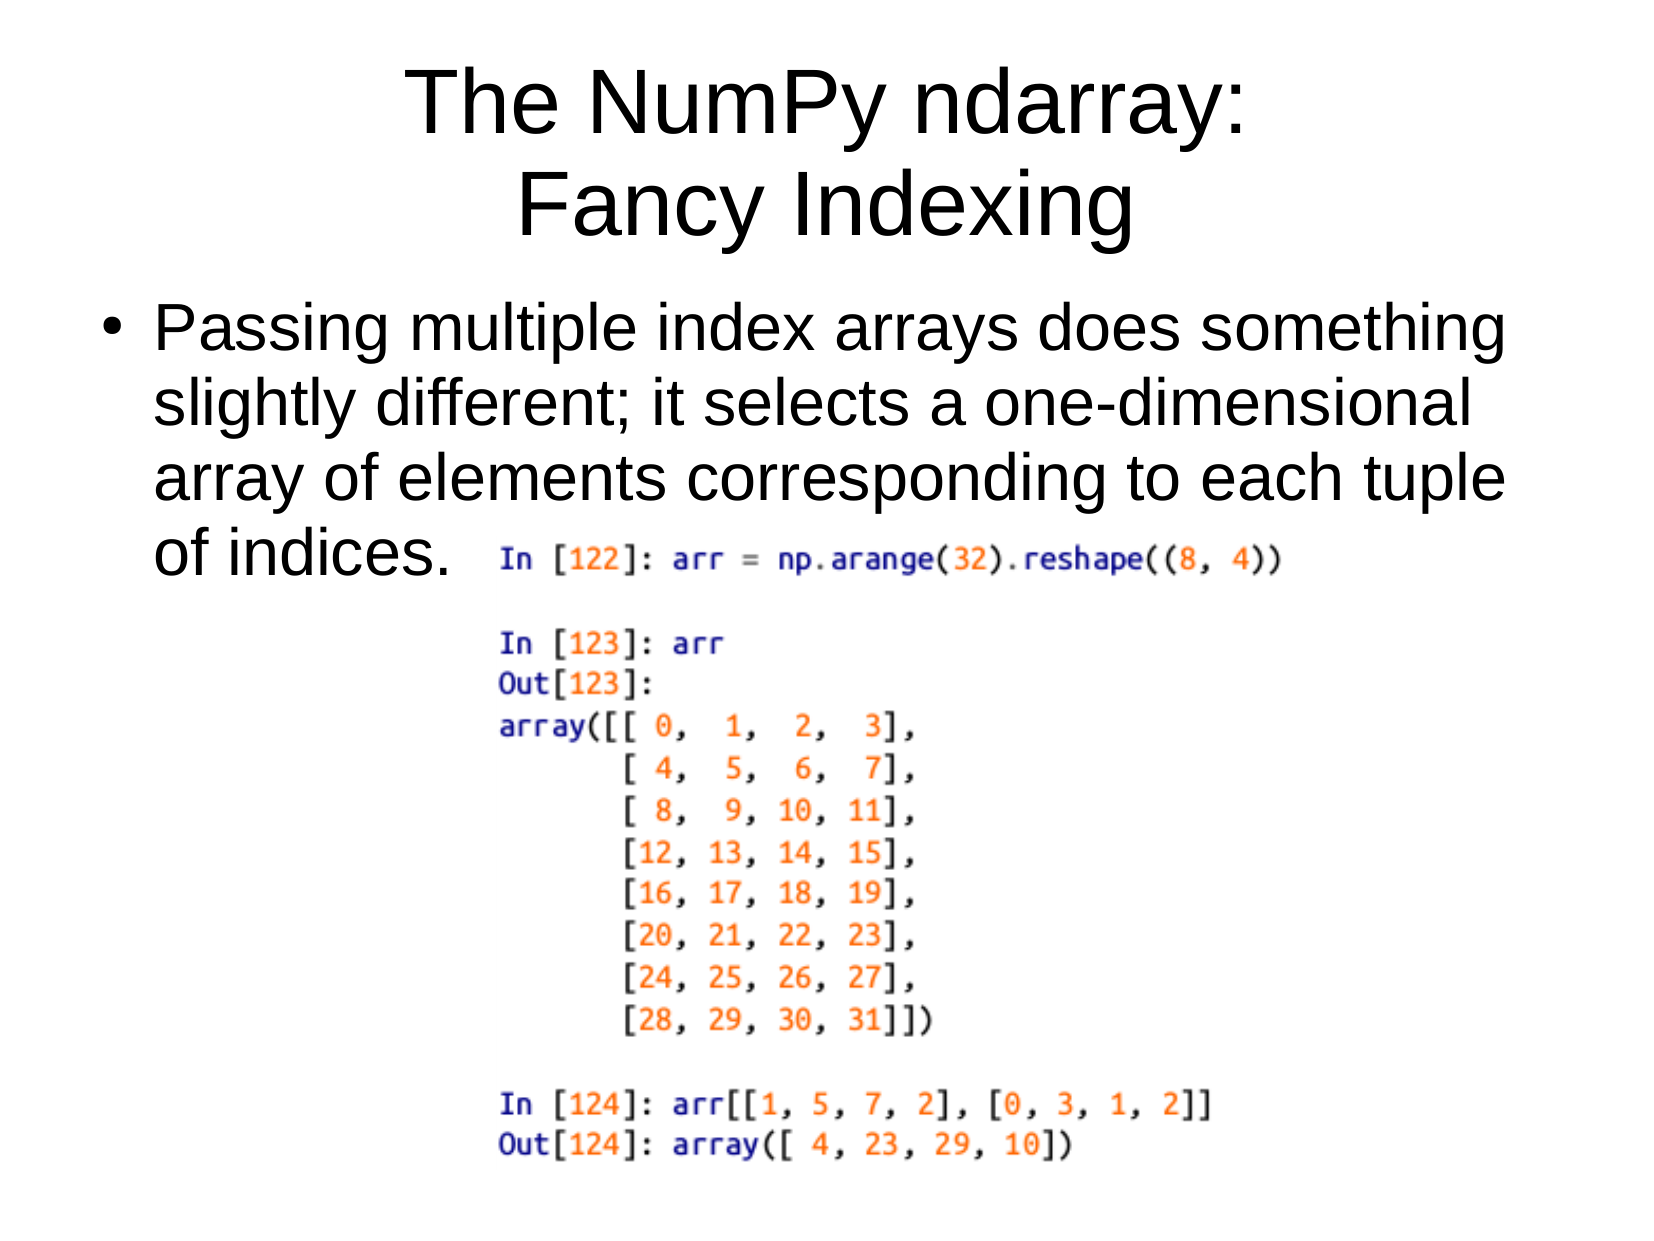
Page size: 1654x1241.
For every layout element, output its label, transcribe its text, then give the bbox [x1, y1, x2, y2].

picture [495, 536, 1296, 1171]
list Passing multiple index arrays does something slightly different; it selects a one-dimensional array of elements corresponding to each tuple of indices. [82, 290, 1571, 1010]
title The NumPy ndarray: Fancy Indexing [82, 49, 1571, 257]
